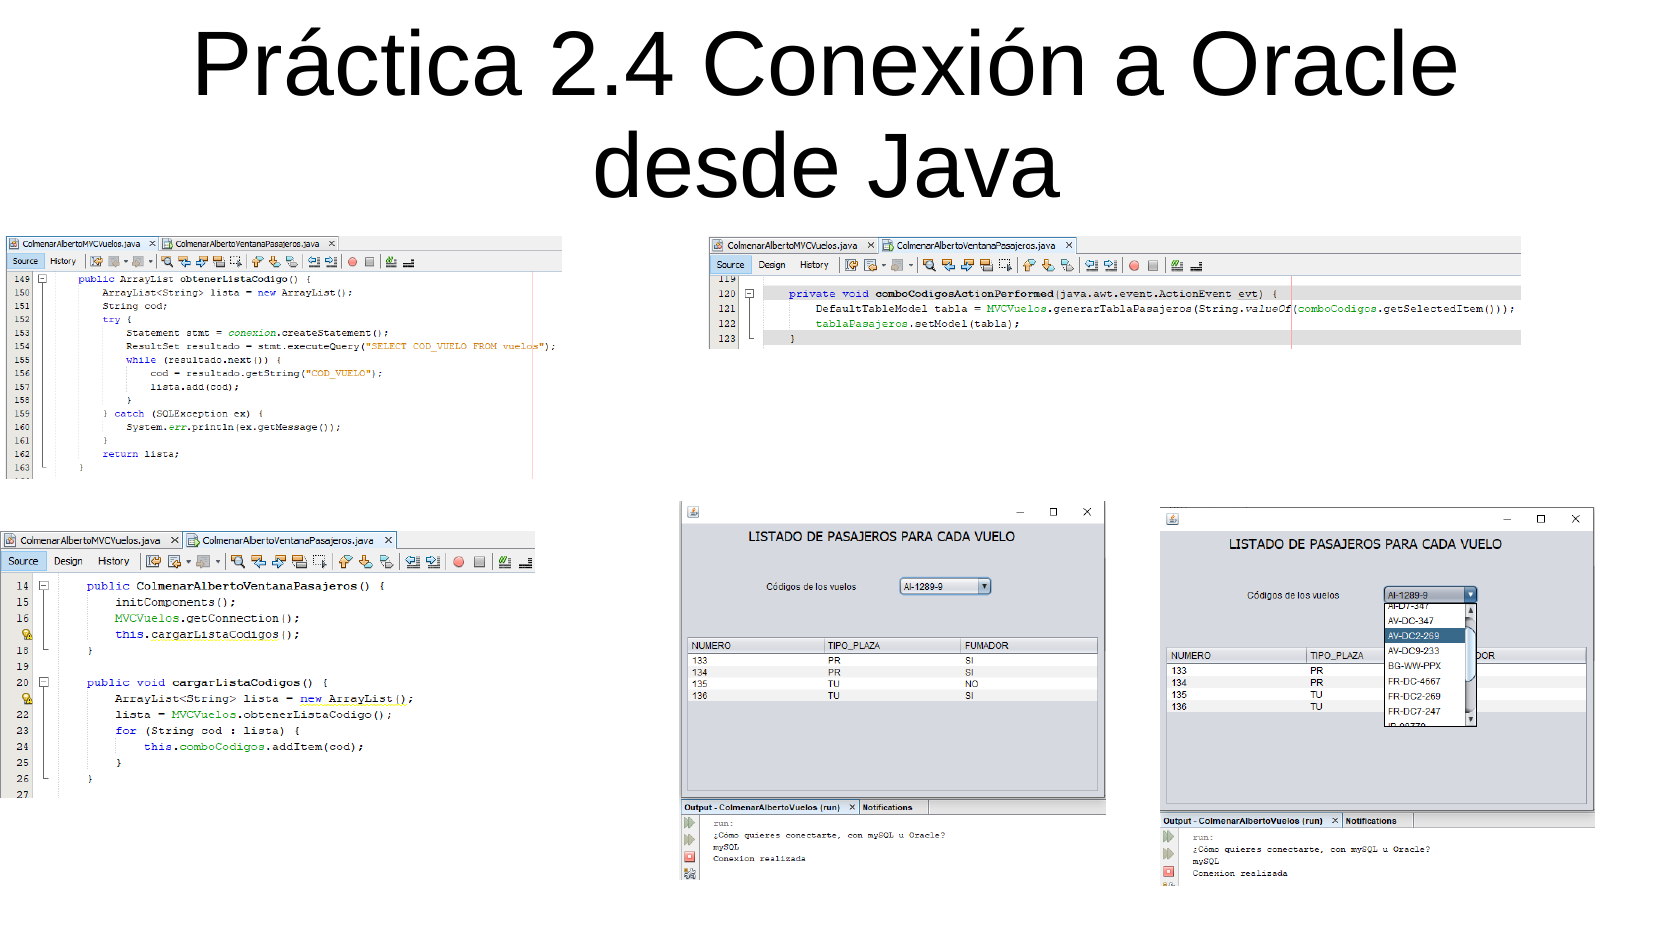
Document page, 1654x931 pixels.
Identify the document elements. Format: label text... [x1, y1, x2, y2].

picture [0, 531, 535, 798]
picture [679, 501, 1106, 880]
title Práctica 2.4 Conexión a Oracle desde Java [82, 12, 1571, 218]
picture [5, 236, 562, 479]
picture [708, 236, 1521, 349]
picture [1160, 507, 1595, 886]
